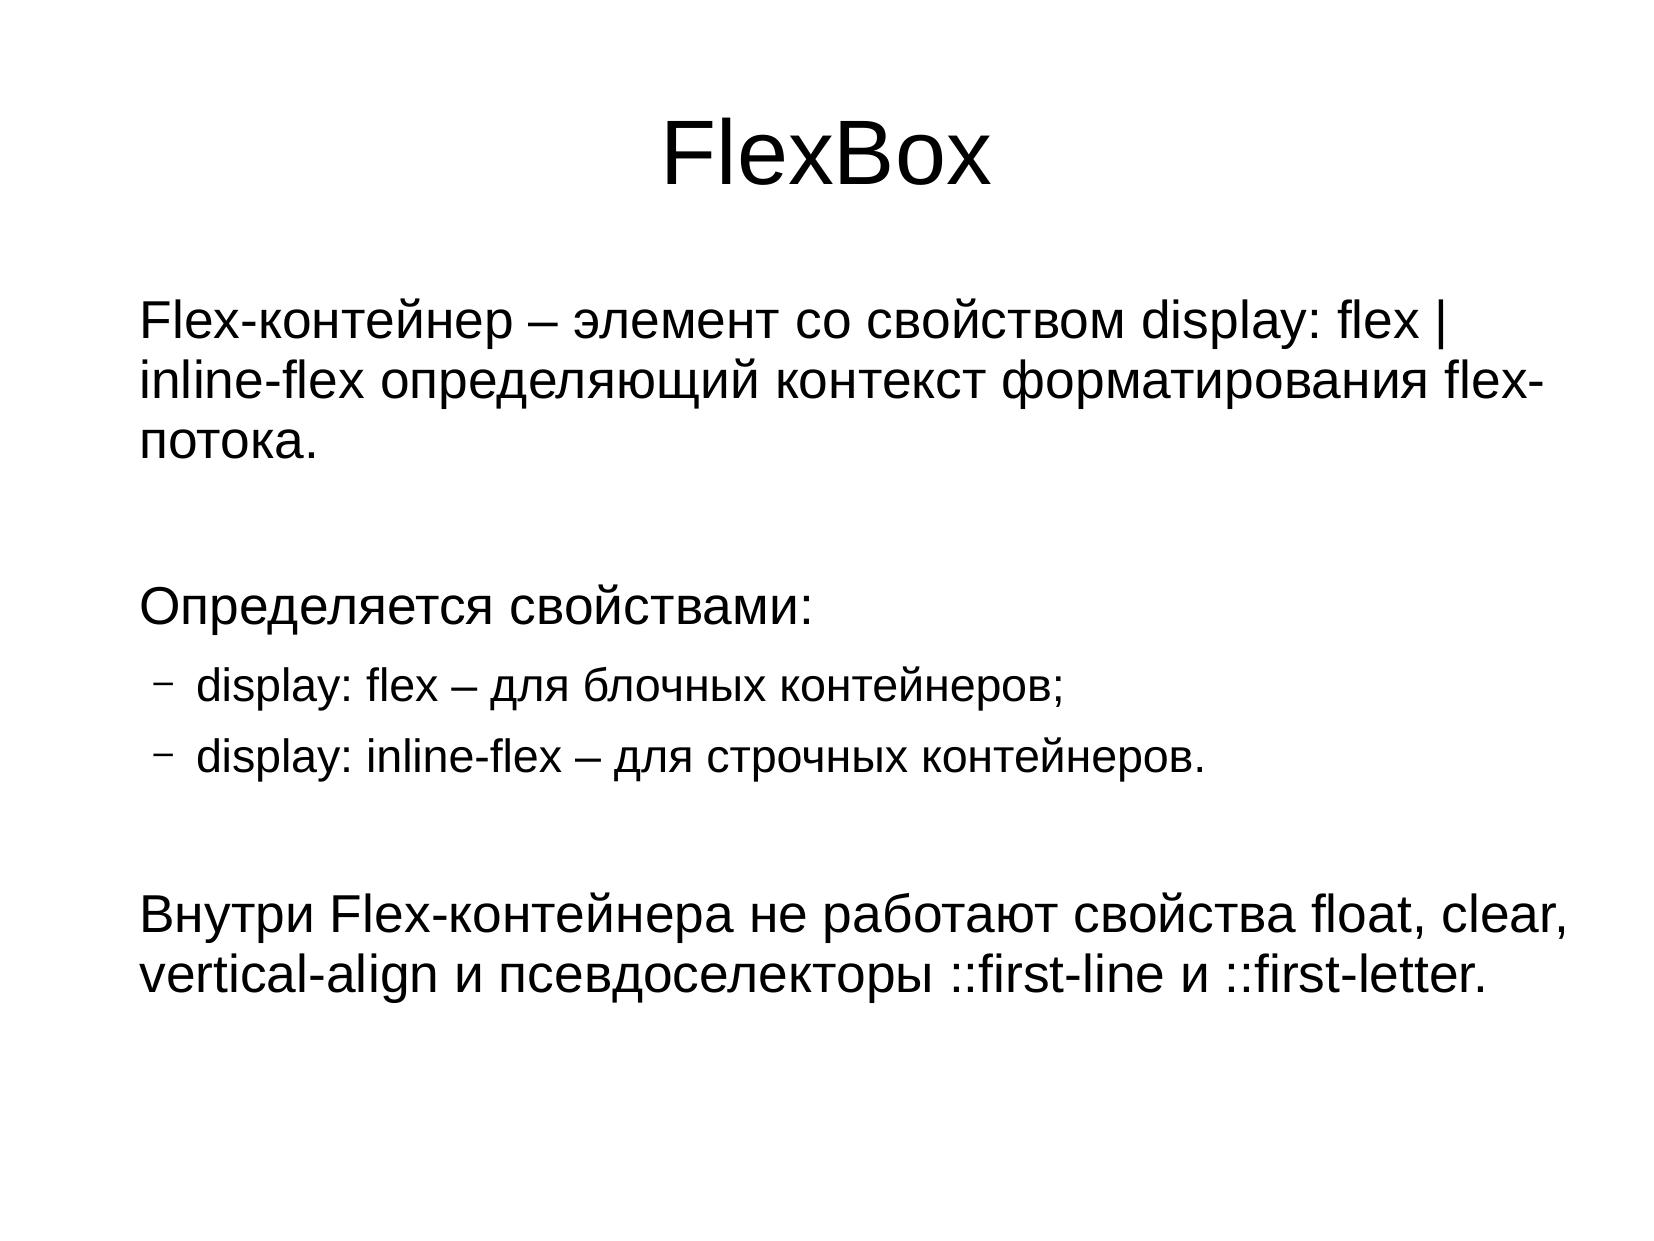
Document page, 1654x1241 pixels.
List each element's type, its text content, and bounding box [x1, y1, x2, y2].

title FlexBox [82, 49, 1571, 257]
list Flex-контейнер – элемент со свойством display: flex | inline-flex определяющий контекст форматирования flex-потока. Определяется свойствами: display: flex – для блочных контейнеров; display: inline-flex – для строчных контейнеров. Внутри Flex-контейнера не работают свойства float, clear, vertical-align и псевдоселекторы ::first-line и ::first-letter. [82, 290, 1571, 1010]
